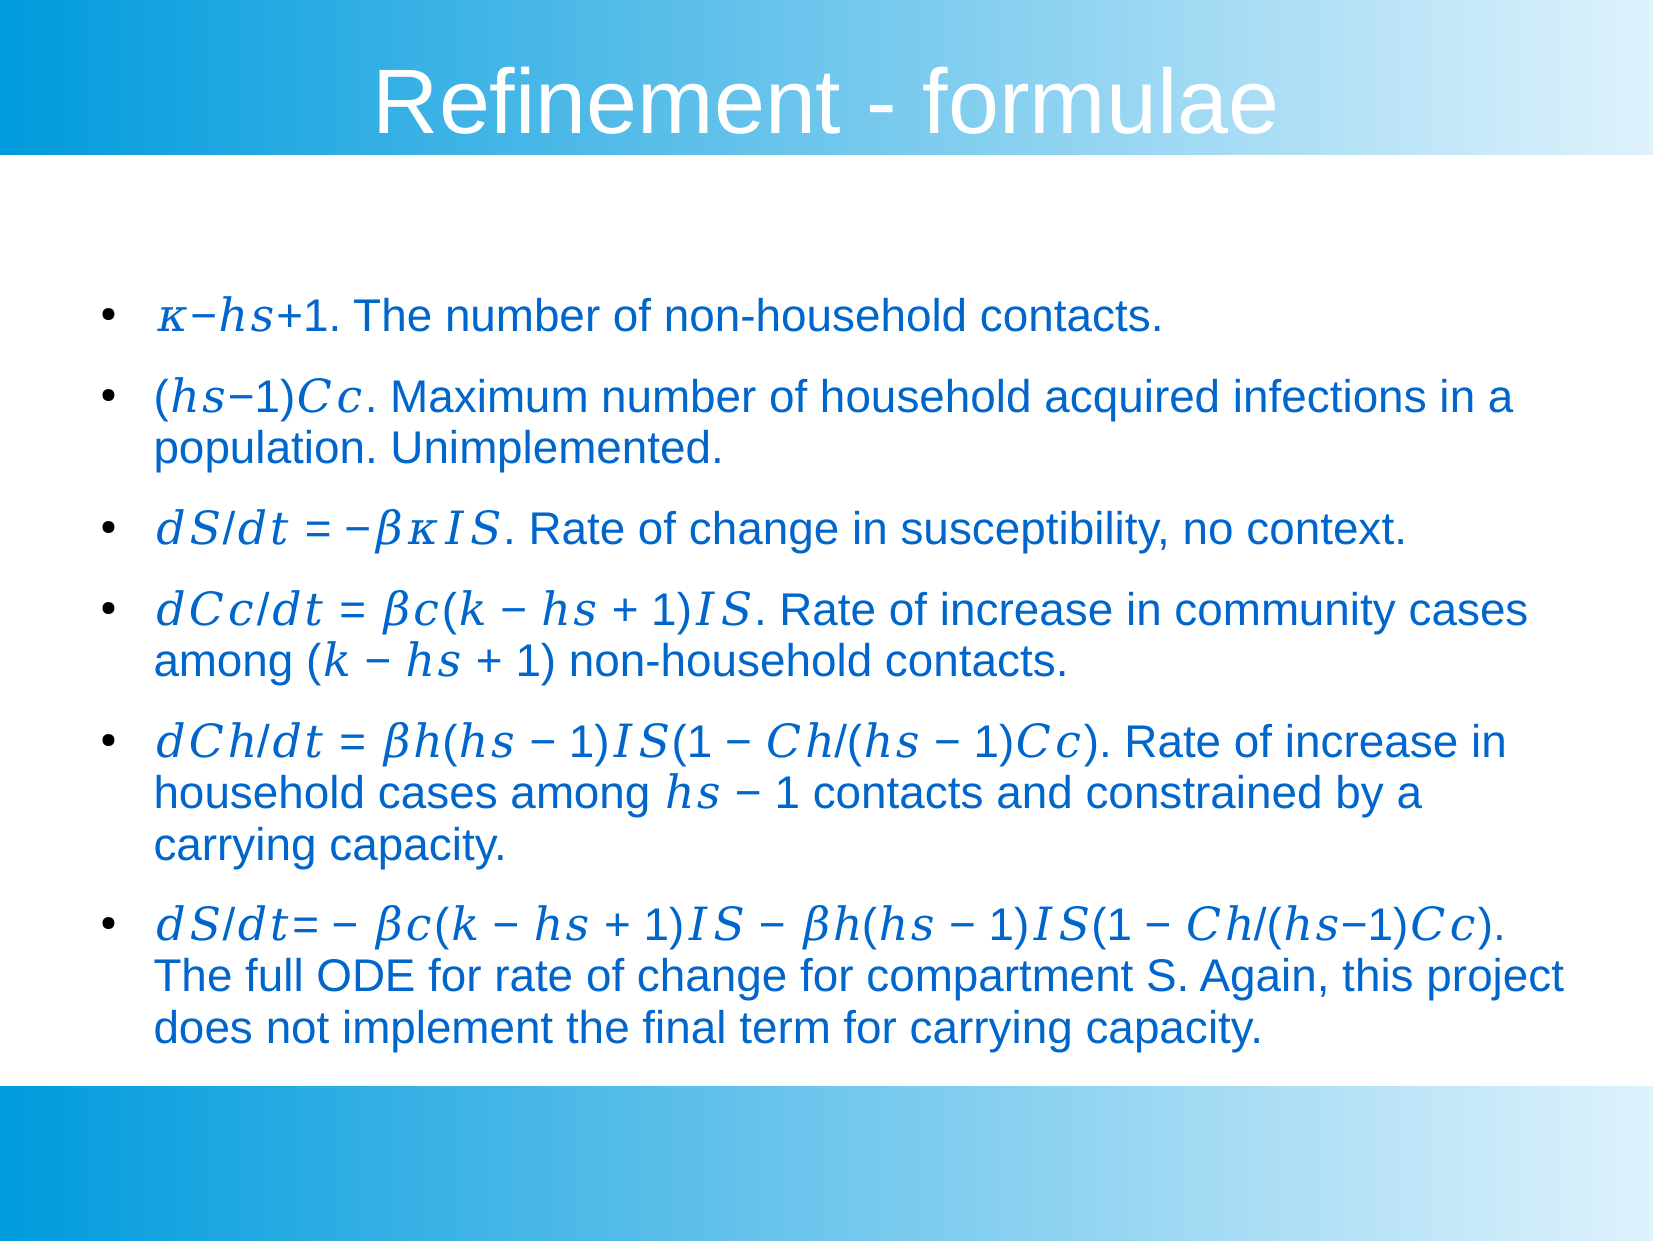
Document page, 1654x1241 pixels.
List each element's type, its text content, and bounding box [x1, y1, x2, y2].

title Refinement - formulae [82, 49, 1571, 155]
list 𝜅−ℎ𝑠+1. The number of non-household contacts. (ℎ𝑠−1)𝐶𝑐. Maximum number of household acquired infections in a population. Unimplemented. 𝑑𝑆/𝑑𝑡 = −𝛽𝜅𝐼𝑆. Rate of change in susceptibility, no context. 𝑑𝐶𝑐/𝑑𝑡 = 𝛽𝑐(𝑘 − ℎ𝑠 + 1)𝐼𝑆. Rate of increase in community cases among (𝑘 − ℎ𝑠 + 1) non-household contacts. 𝑑𝐶ℎ/𝑑𝑡 = 𝛽ℎ(ℎ𝑠 − 1)𝐼𝑆(1 − 𝐶ℎ/(ℎ𝑠 − 1)𝐶𝑐). Rate of increase in household cases among ℎ𝑠 − 1 contacts and constrained by a carrying capacity. 𝑑𝑆/𝑑𝑡= − 𝛽𝑐(𝑘 − ℎ𝑠 + 1)𝐼𝑆 − 𝛽ℎ(ℎ𝑠 − 1)𝐼𝑆(1 − 𝐶ℎ/(ℎ𝑠−1)𝐶𝑐). The full ODE for rate of change for compartment S. Again, this project does not implement the final term for carrying capacity. [82, 290, 1571, 1010]
